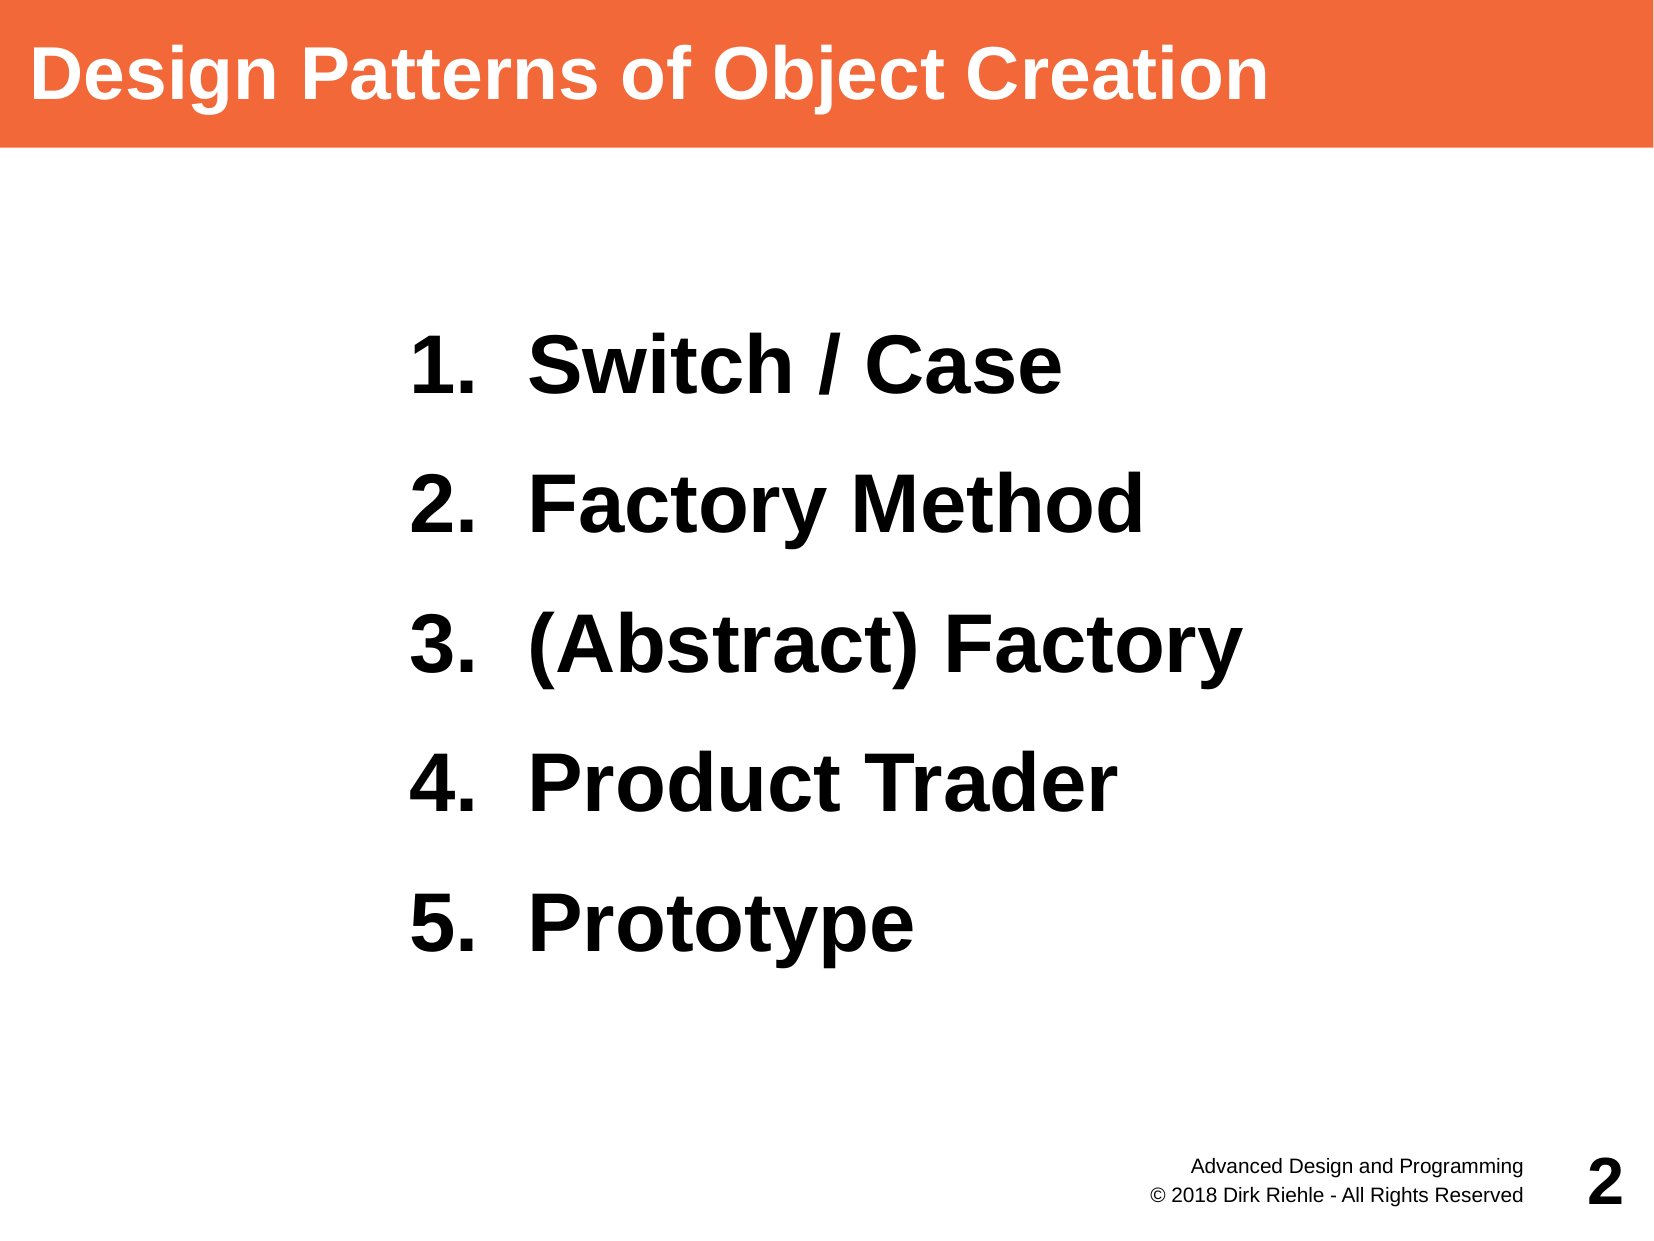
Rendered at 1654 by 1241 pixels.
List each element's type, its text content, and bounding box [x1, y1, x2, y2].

subtitle Switch / Case Factory Method (Abstract) Factory Product Trader Prototype [29, 177, 1625, 1063]
title Design Patterns of Object Creation [0, 0, 1654, 148]
